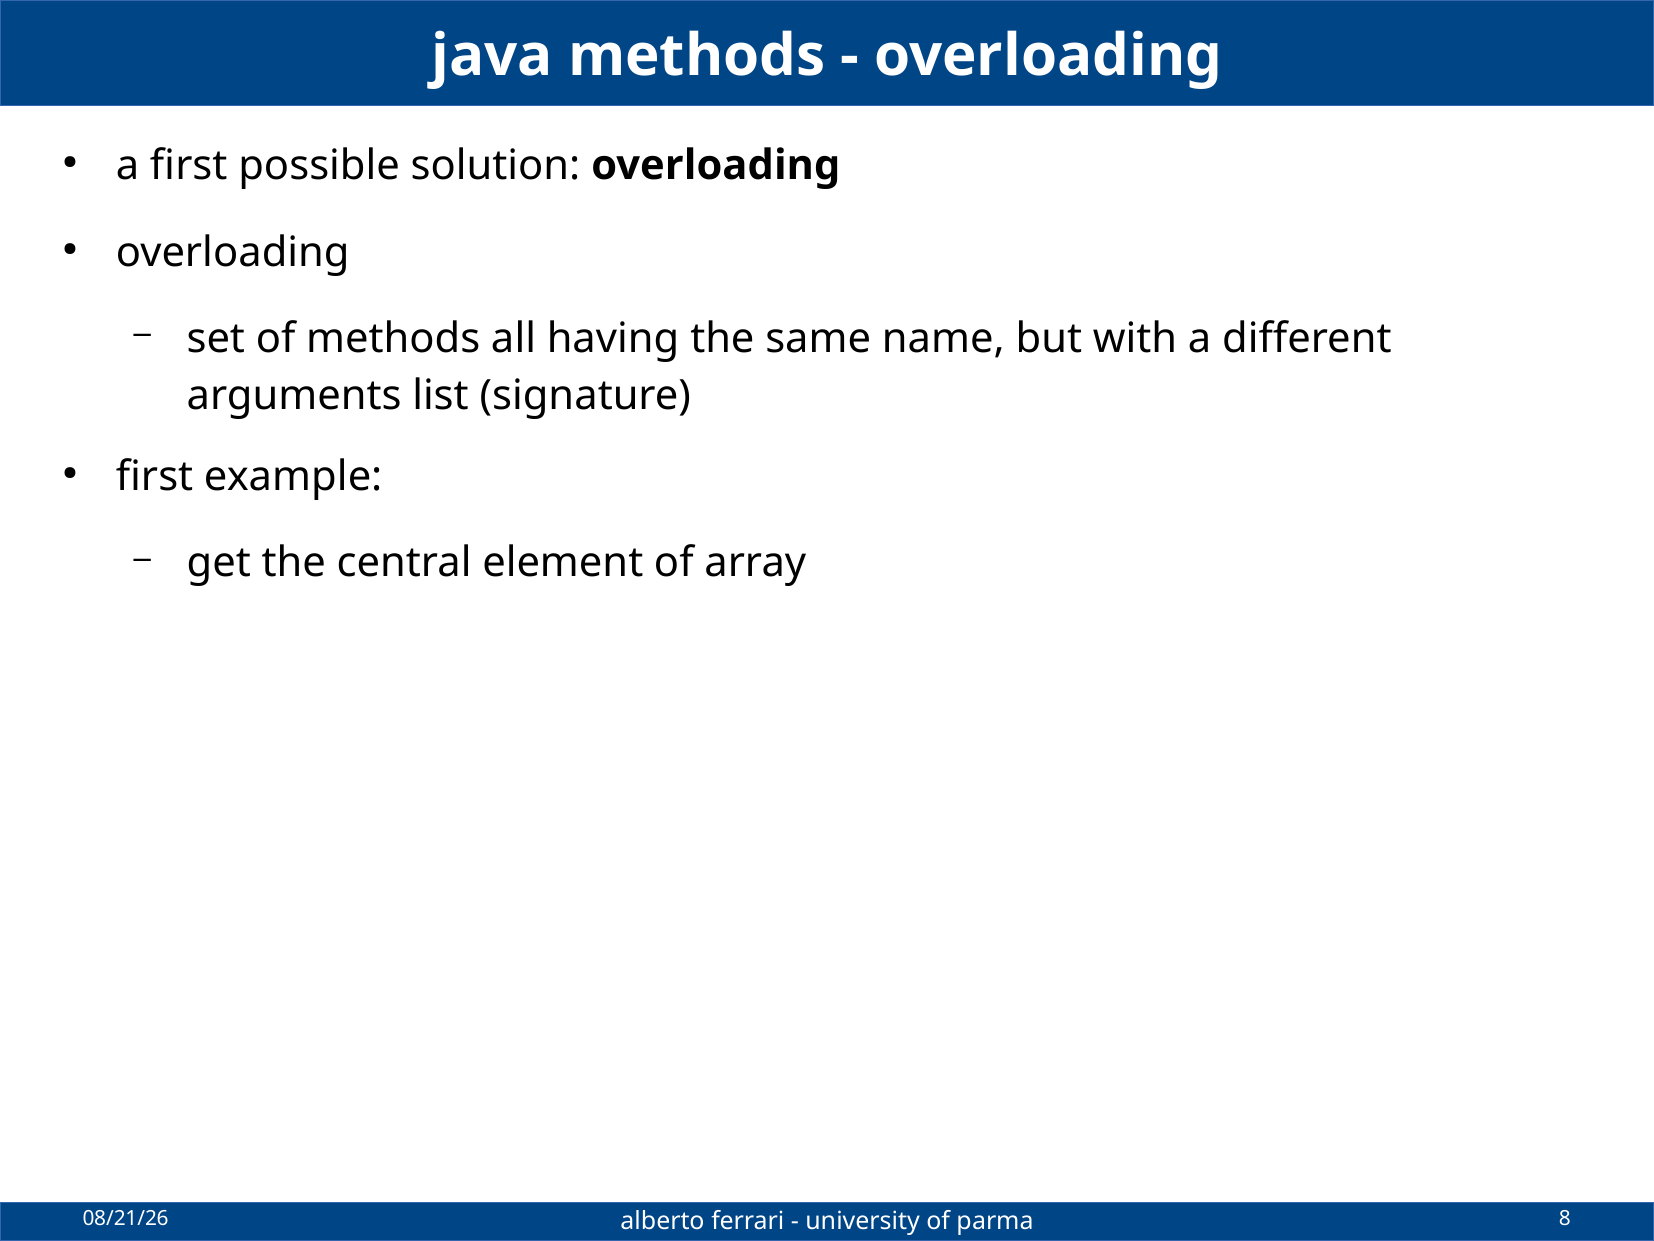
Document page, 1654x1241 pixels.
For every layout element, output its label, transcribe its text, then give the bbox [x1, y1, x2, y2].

list a first possible solution: overloading overloading set of methods all having the same name, but with a different arguments list (signature) first example: get the central element of array [45, 135, 1534, 855]
title java methods - overloading [0, 0, 1654, 106]
